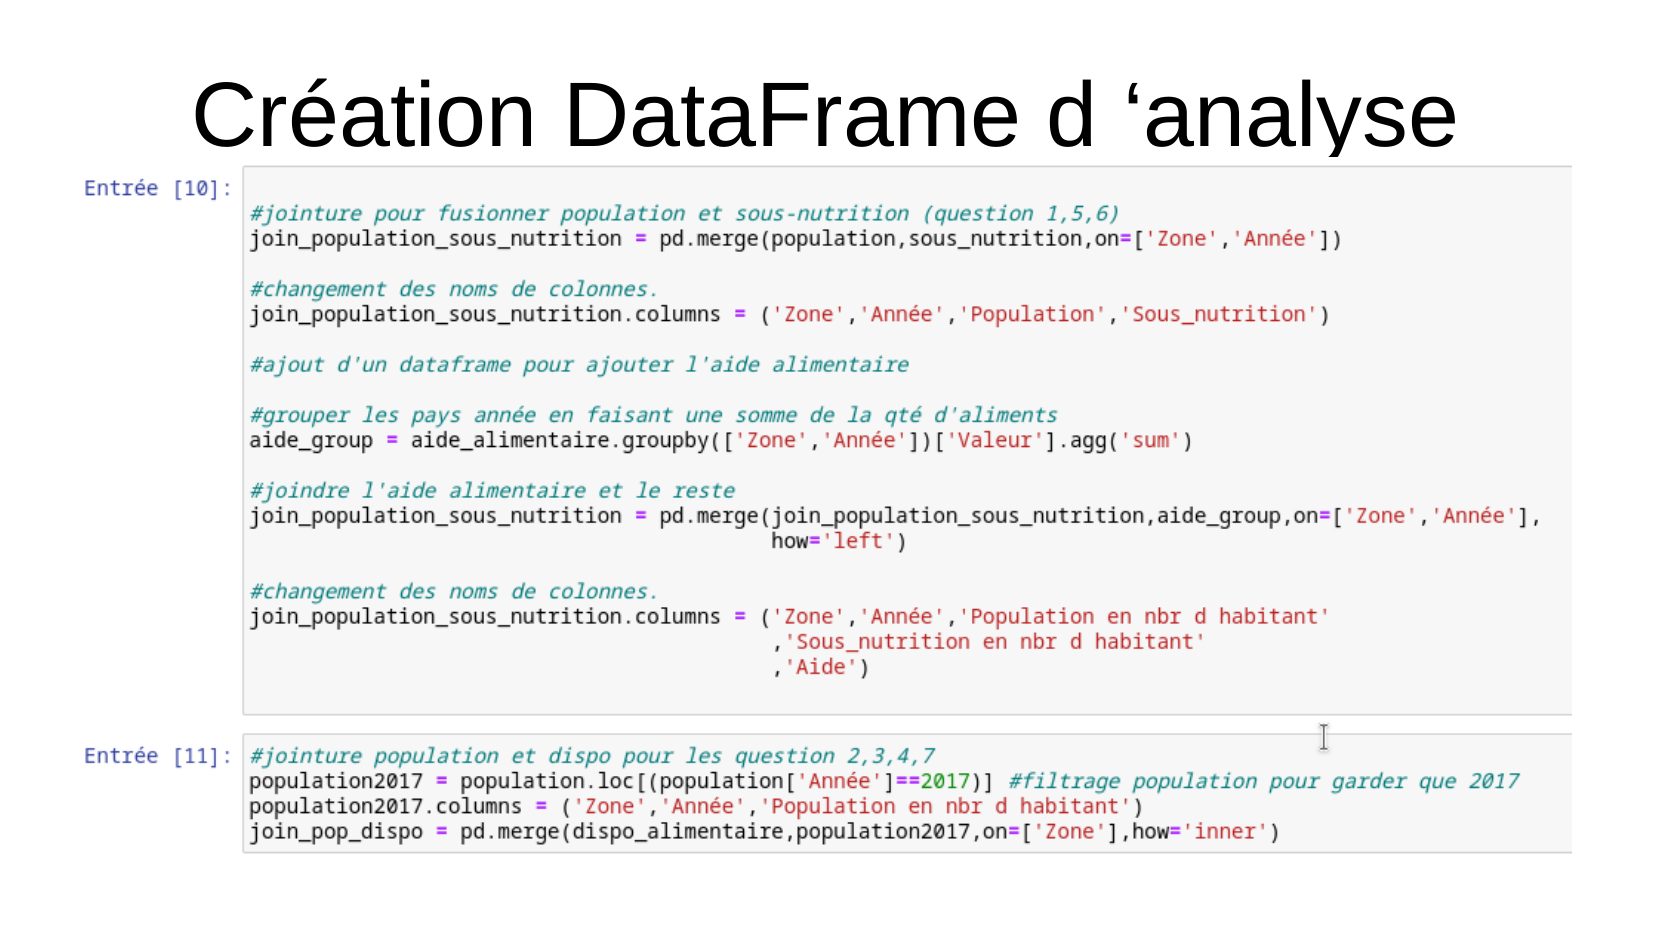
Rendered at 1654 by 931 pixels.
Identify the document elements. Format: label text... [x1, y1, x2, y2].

picture [65, 157, 1572, 861]
title Création DataFrame d ‘analyse [82, 37, 1571, 157]
